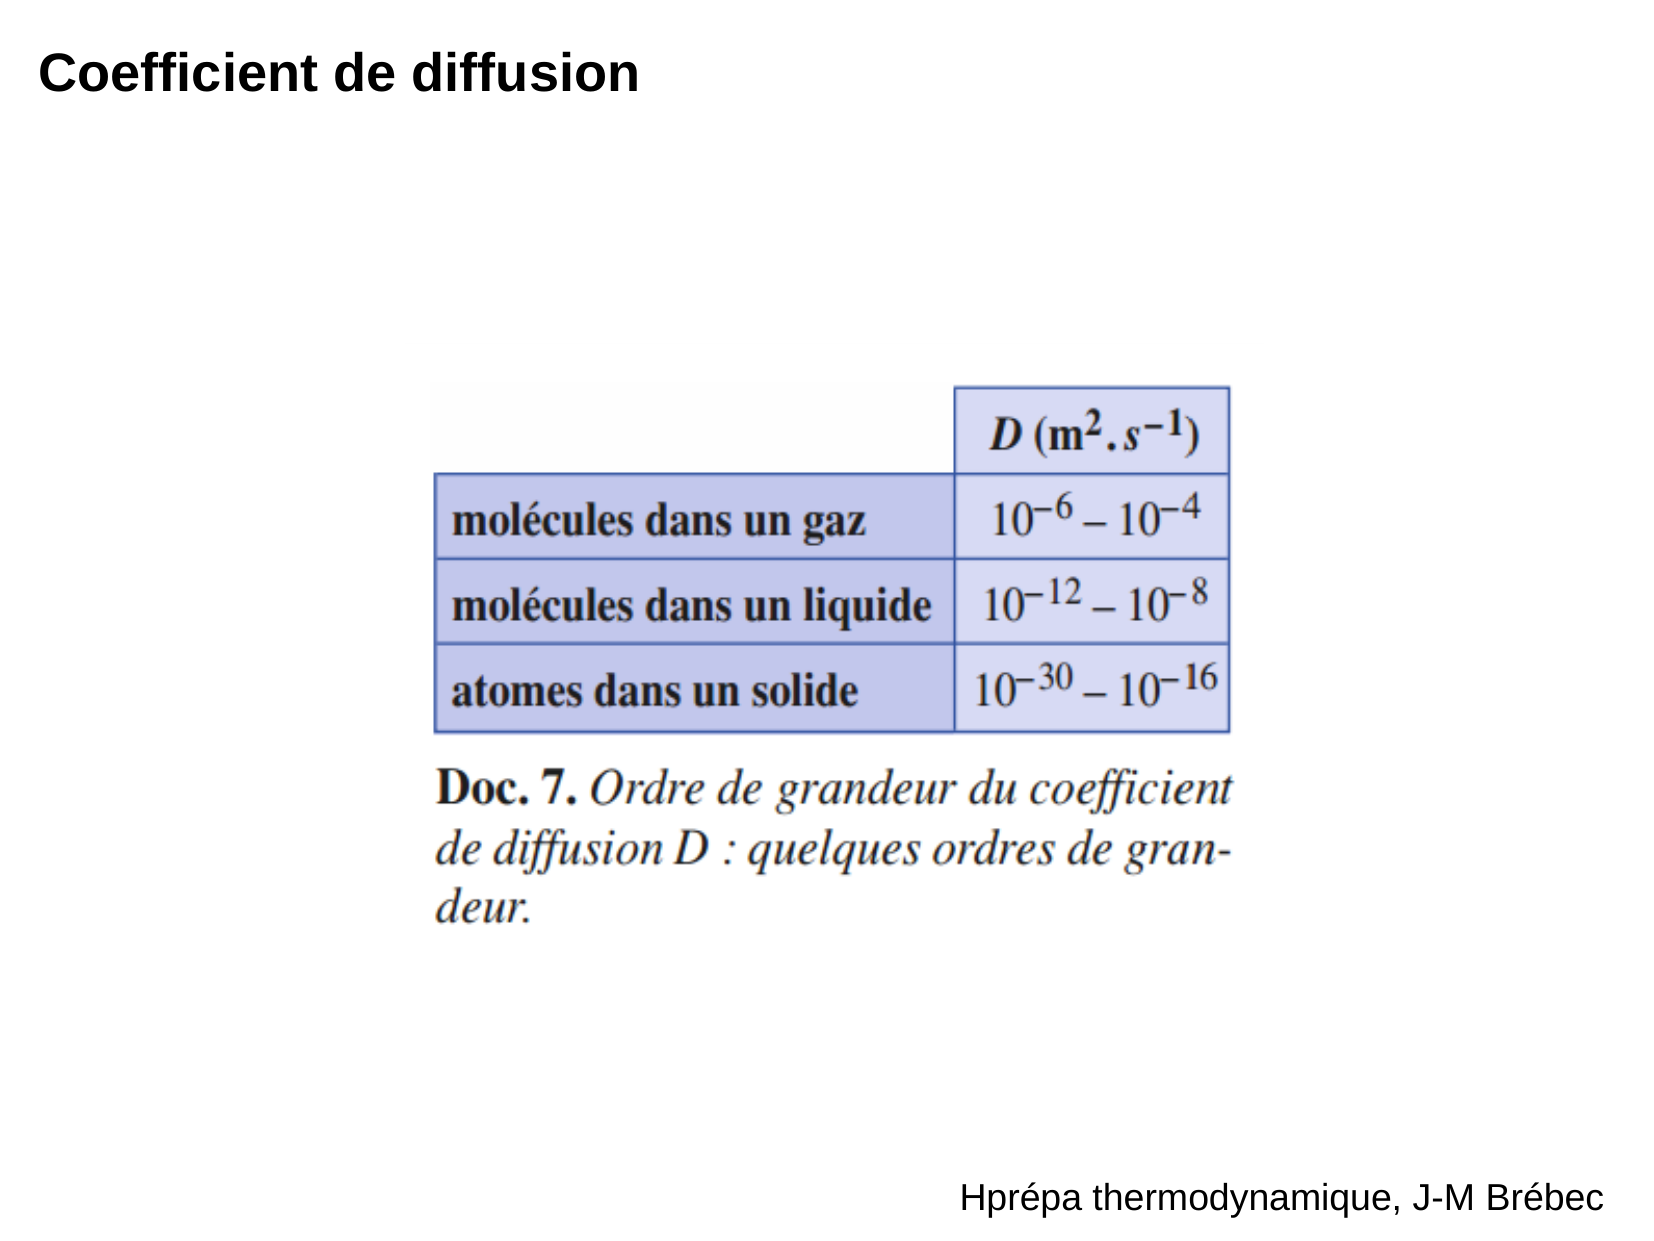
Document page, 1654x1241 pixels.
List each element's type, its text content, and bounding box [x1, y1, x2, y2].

text_box Coefficient de diffusion [23, 35, 780, 113]
picture [405, 342, 1264, 979]
text_box Hprépa thermodynamique, J-M Brébec [944, 1169, 1654, 1241]
